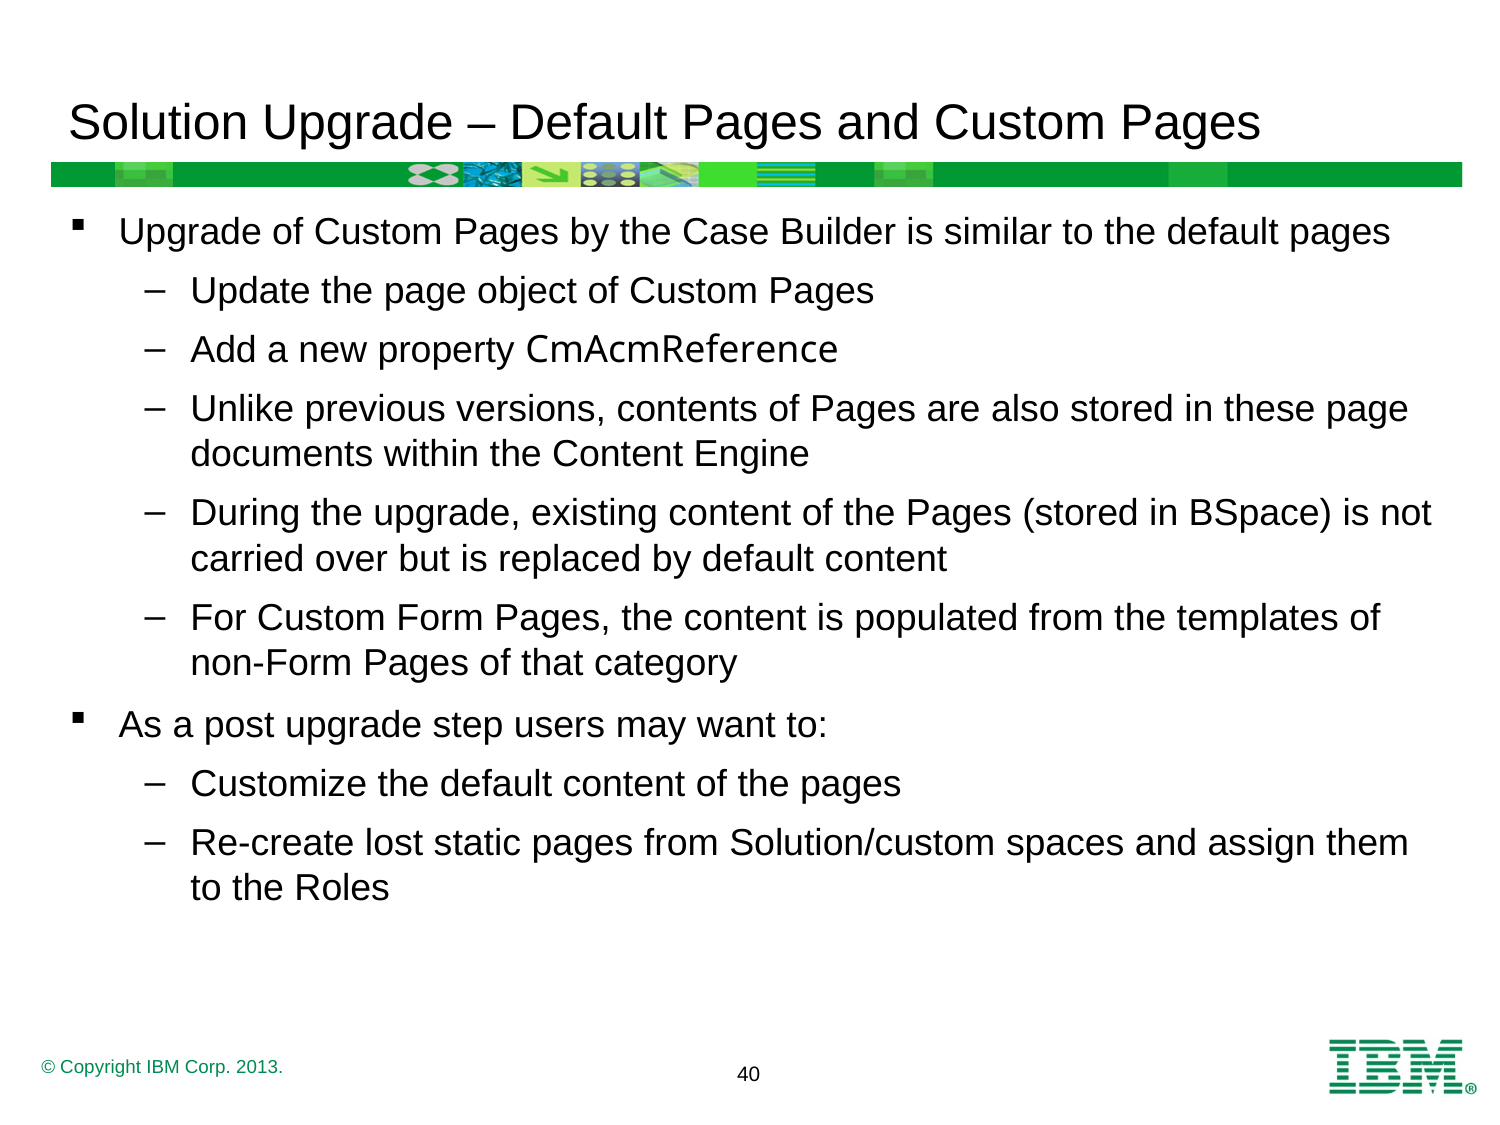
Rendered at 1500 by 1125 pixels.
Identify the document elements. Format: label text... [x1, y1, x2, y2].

picture [50, 161, 1463, 189]
title Solution Upgrade – Default Pages and Custom Pages [53, 80, 1459, 157]
list Upgrade of Custom Pages by the Case Builder is similar to the default pages Update the page object of Custom Pages Add a new property CmAcmReference Unlike previous versions, contents of Pages are also stored in these page documents within the Content Engine During the upgrade, existing content of the Pages (stored in BSpace) is not carried over but is replaced by default content For Custom Form Pages, the content is populated from the templates of non-Form Pages of that category As a post upgrade step users may want to: Customize the default content of the pages Re-create lost static pages from Solution/custom spaces and assign them to the Roles [54, 197, 1461, 992]
picture [1327, 1037, 1479, 1096]
